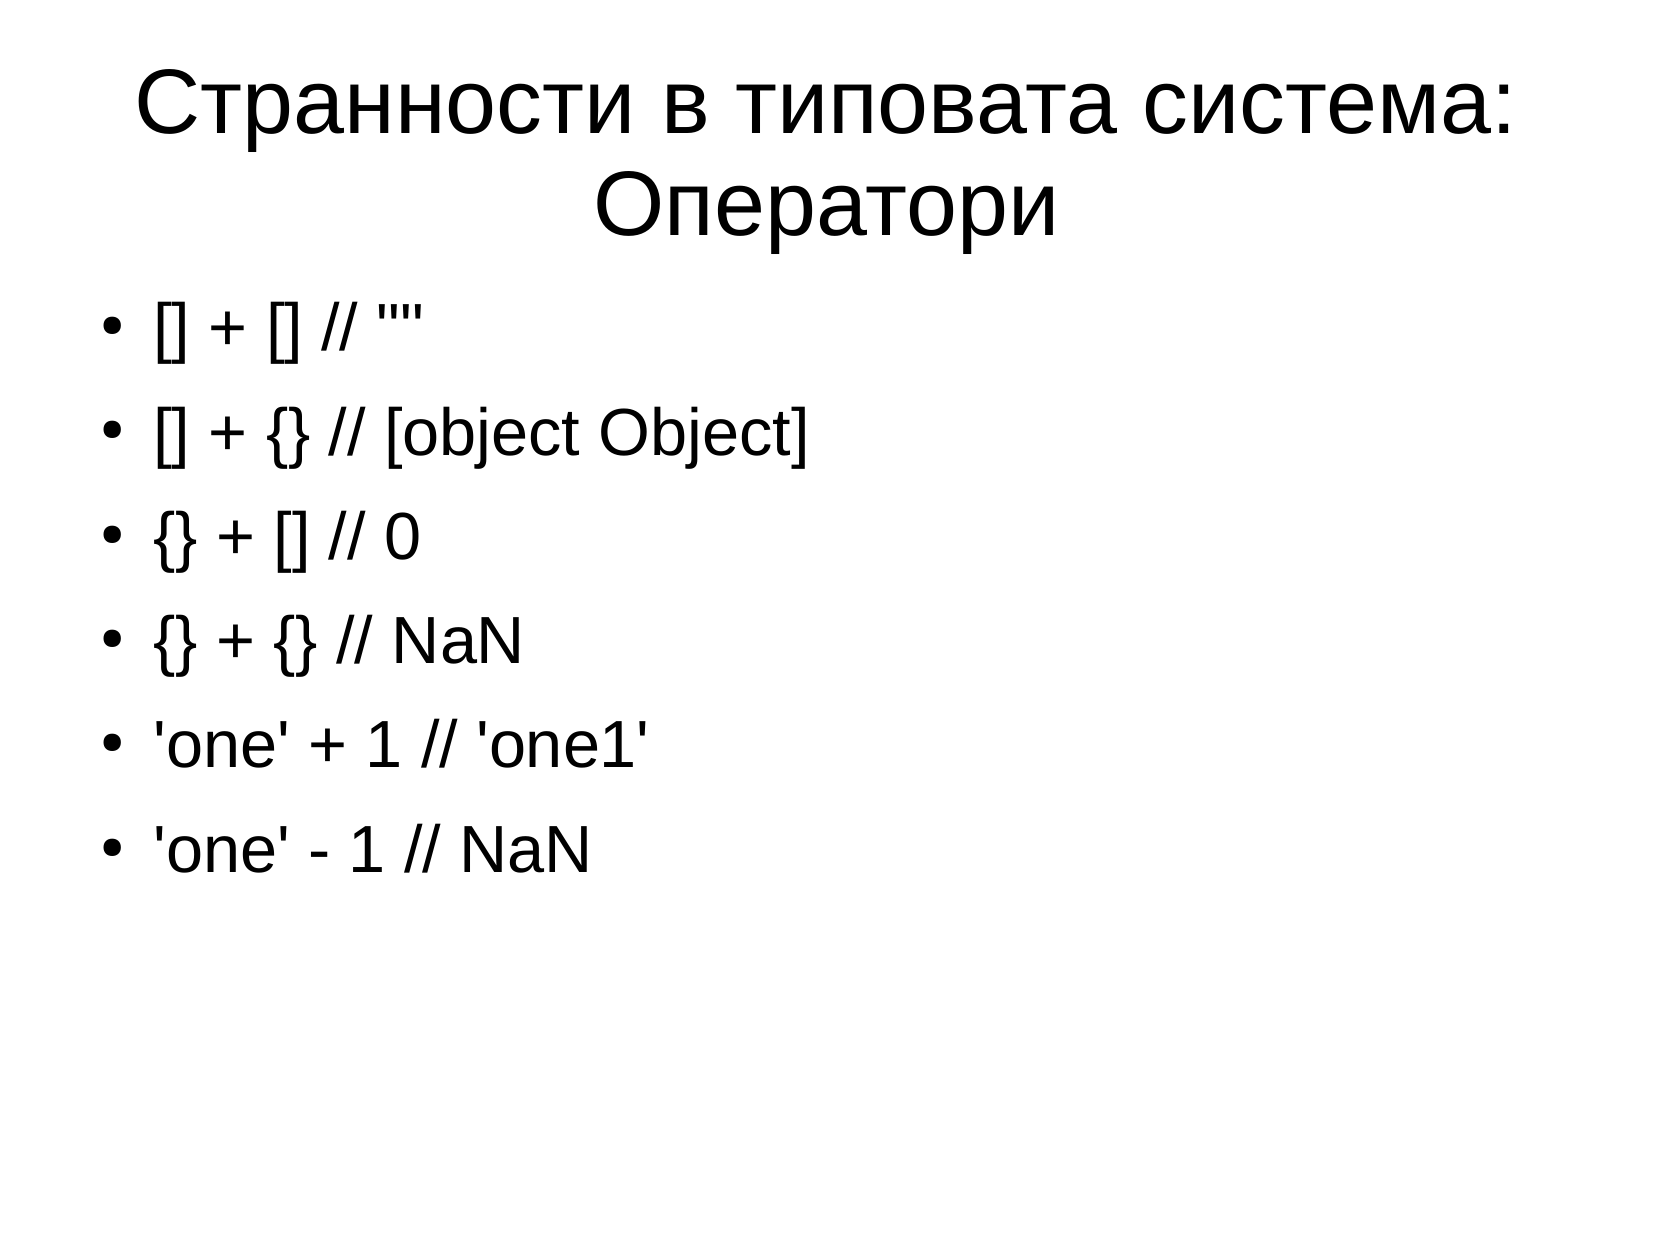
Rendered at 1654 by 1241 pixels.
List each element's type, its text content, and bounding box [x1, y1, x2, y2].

title Странности в типовата система: Оператори [82, 49, 1571, 257]
list [] + [] // "" [] + {} // [object Object] {} + [] // 0 {} + {} // NaN 'one' + 1 // 'one1' 'one' - 1 // NaN [82, 290, 1571, 1010]
